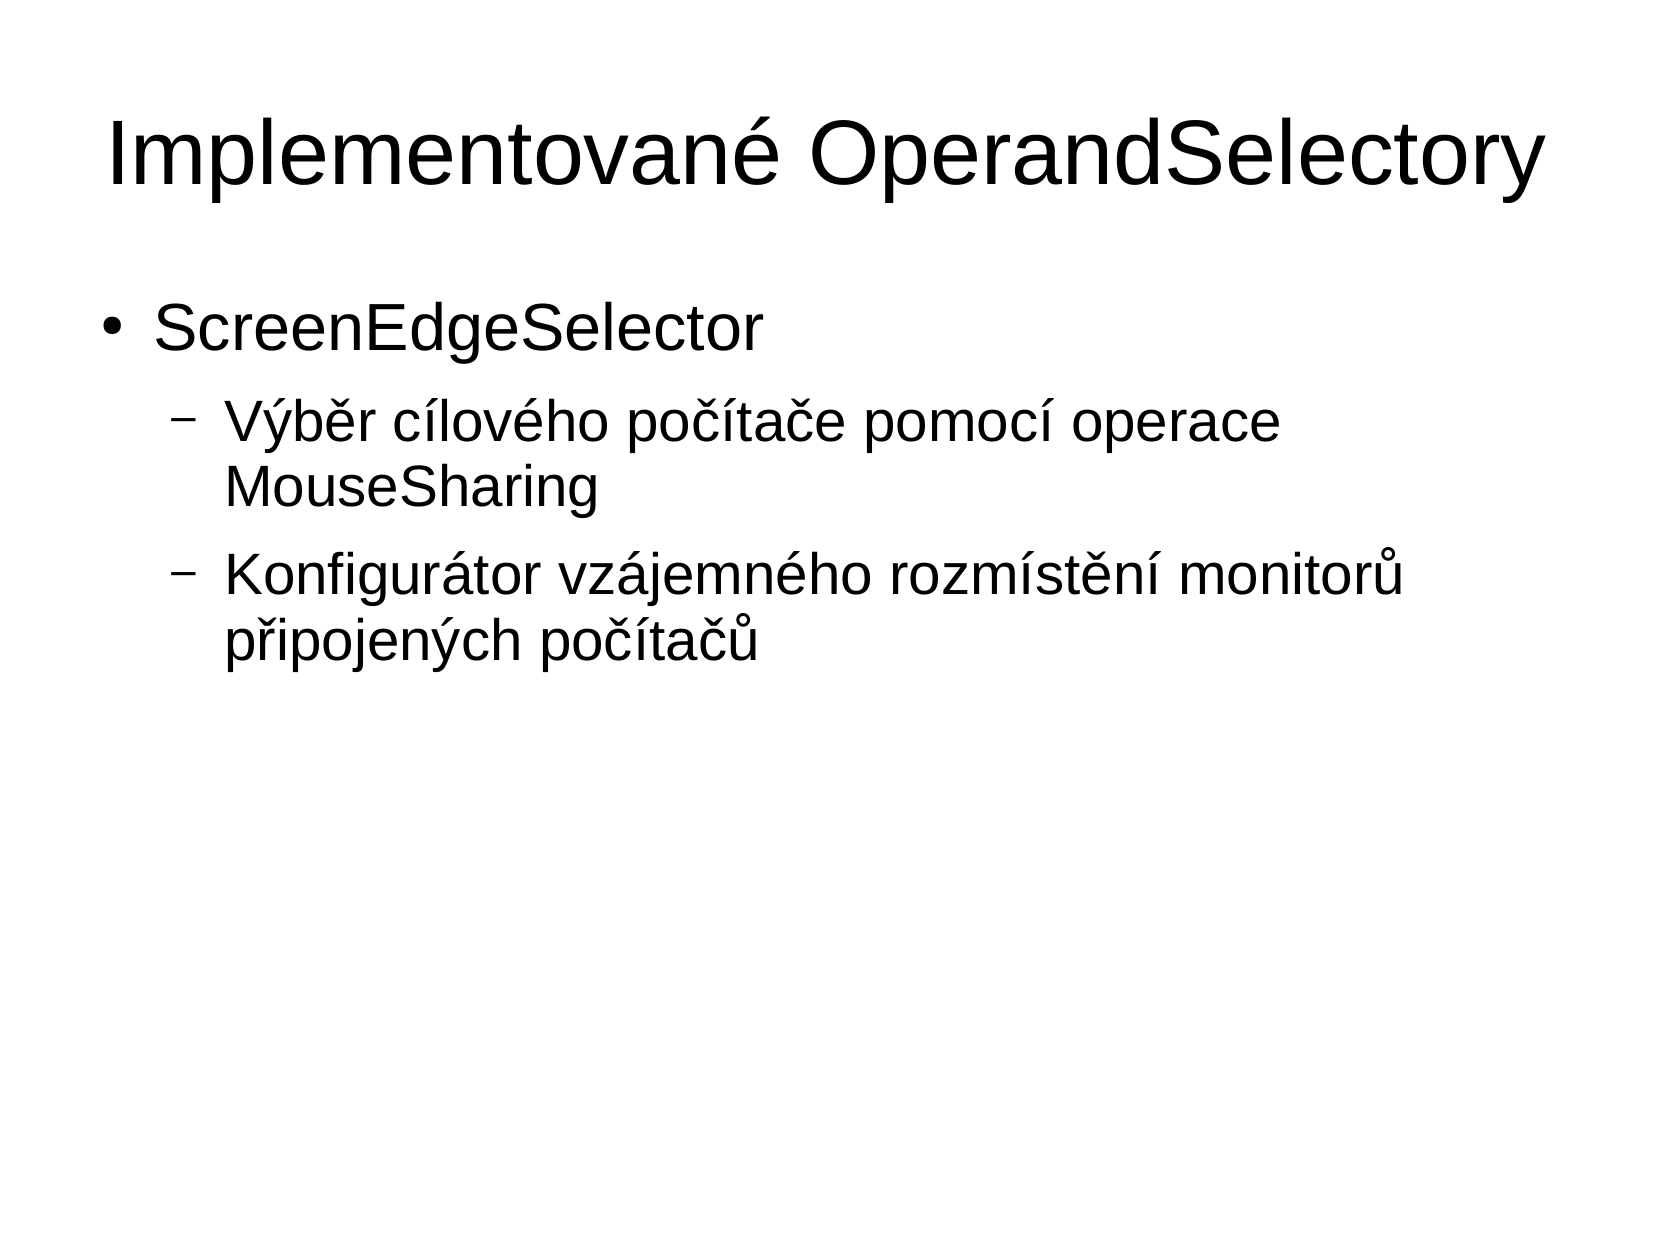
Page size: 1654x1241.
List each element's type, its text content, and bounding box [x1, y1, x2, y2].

title Implementované OperandSelectory [82, 49, 1571, 257]
list ScreenEdgeSelector Výběr cílového počítače pomocí operace MouseSharing Konfigurátor vzájemného rozmístění monitorů připojených počítačů [82, 290, 1571, 1010]
